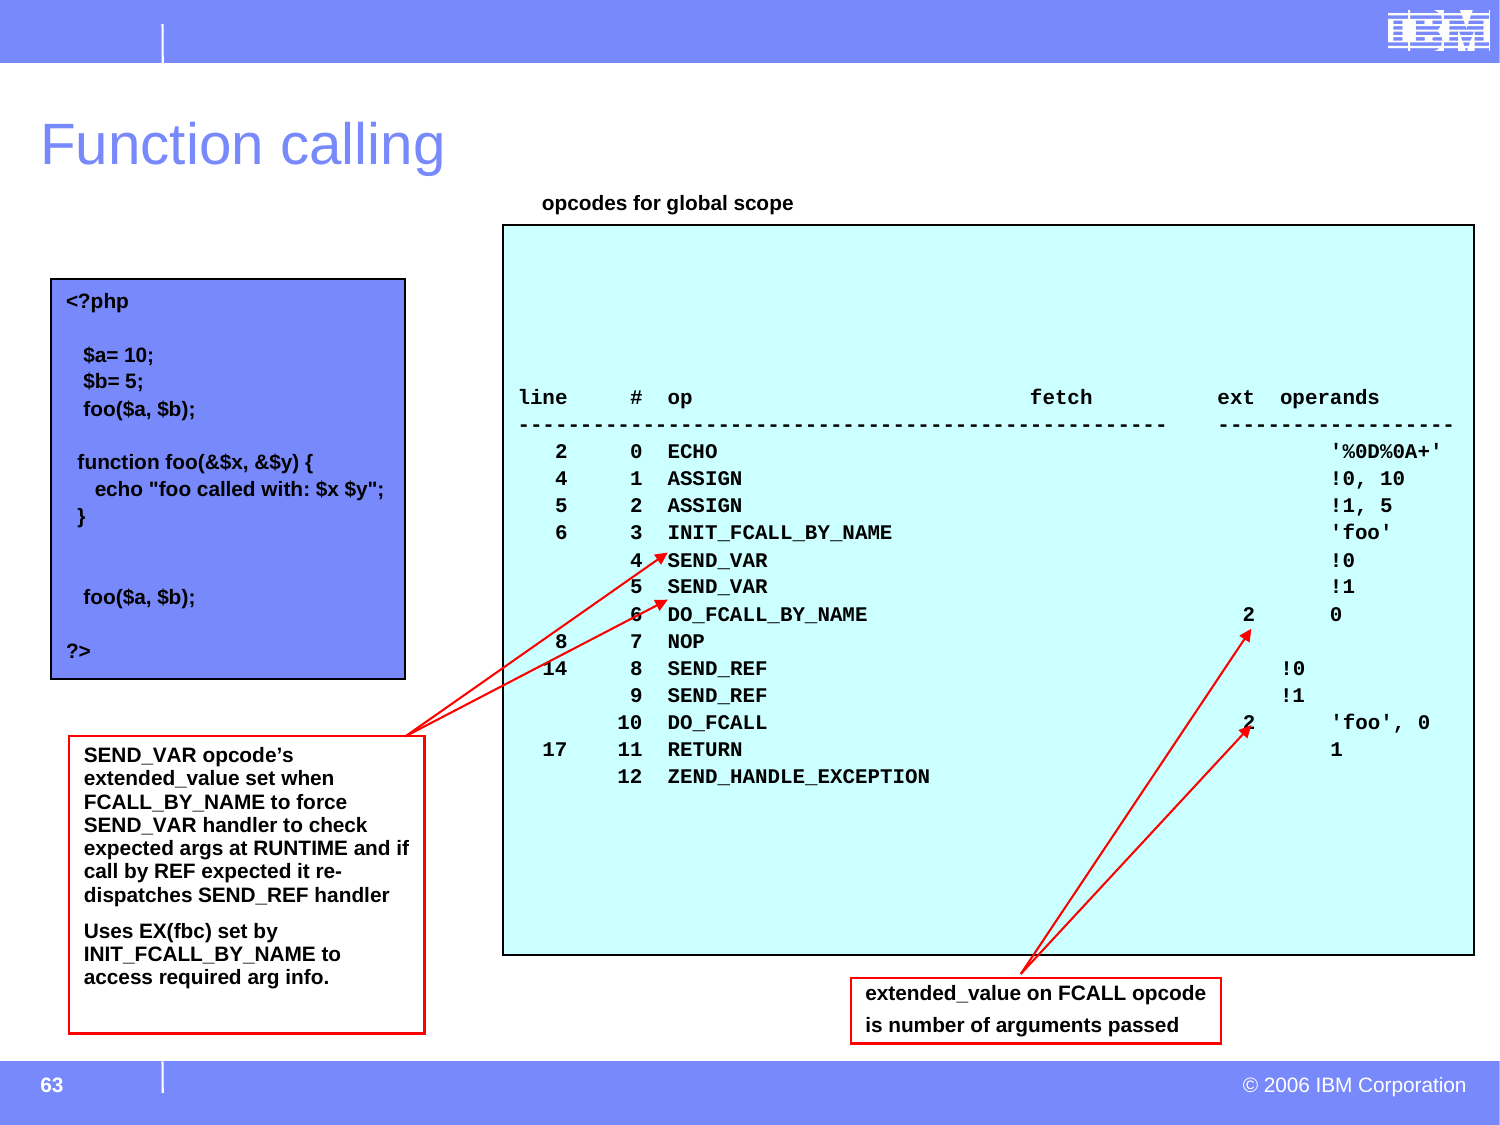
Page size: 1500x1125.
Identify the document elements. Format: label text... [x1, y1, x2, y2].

text_box <?php $a= 10; $b= 5; foo($a, $b); function foo(&$x, &$y) { echo "foo called with: $x $y"; } foo($a, $b); ?> [51, 279, 406, 680]
text_box extended_value on FCALL opcode is number of arguments passed [850, 977, 1222, 1044]
title Function calling [25, 82, 1378, 184]
text_box line # op fetch ext operands ---------------------------------------------------- ------------------- 2 0 ECHO '%0D%0A+' 4 1 ASSIGN !0, 10 5 2 ASSIGN !1, 5 6 3 INIT_FCALL_BY_NAME 'foo' 4 SEND_VAR !0 5 SEND_VAR !1 6 DO_FCALL_BY_NAME 2 0 8 7 NOP 14 8 SEND_REF !0 9 SEND_REF !1 10 DO_FCALL 2 'foo', 0 17 11 RETURN 1 12 ZEND_HANDLE_EXCEPTION [502, 224, 1475, 955]
text_box opcodes for global scope [526, 183, 809, 223]
text_box SEND_VAR opcode’s extended_value set when FCALL_BY_NAME to force SEND_VAR handler to check expected args at RUNTIME and if call by REF expected it re-dispatches SEND_REF handler Uses EX(fbc) set by INIT_FCALL_BY_NAME to access required arg info. [69, 736, 425, 1034]
